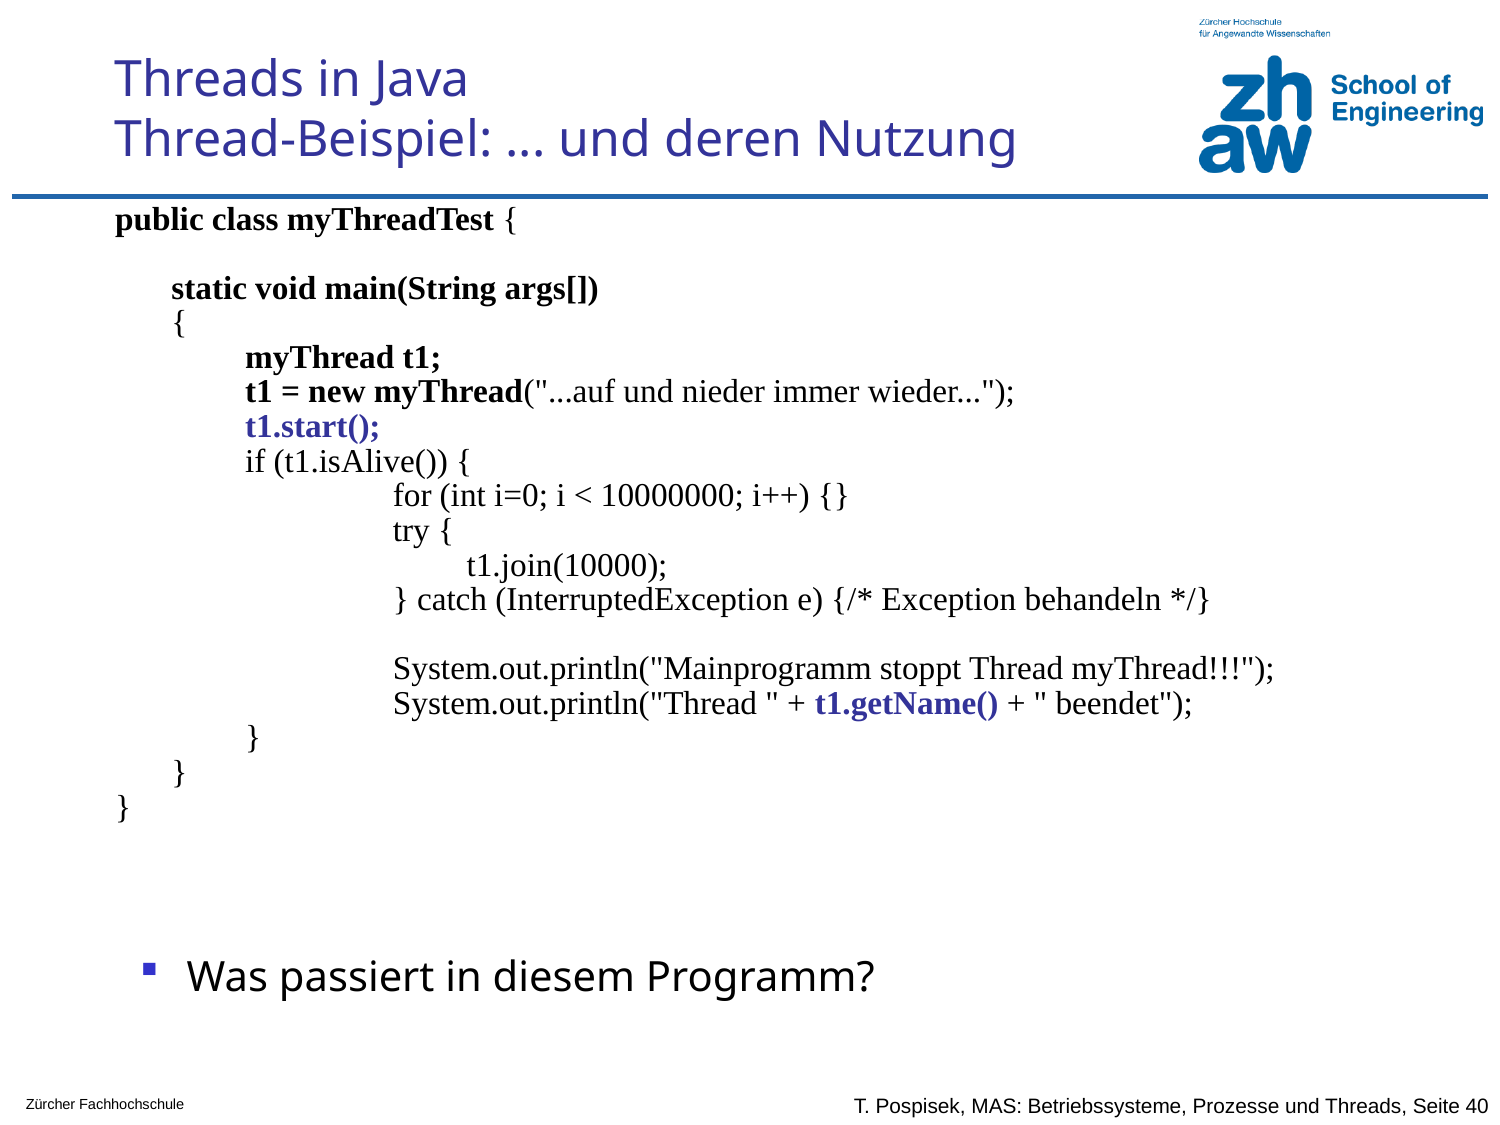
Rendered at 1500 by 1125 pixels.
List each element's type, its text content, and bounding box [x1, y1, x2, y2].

text_box Was passiert in diesem Programm? [124, 937, 1313, 1008]
title Threads in Java Thread-Beispiel: ... und deren Nutzung [99, 50, 1379, 163]
text_box public class myThreadTest { static void main(String args[]) { myThread t1; t1 = new myThread("...auf und nieder immer wieder..."); t1.start(); if (t1.isAlive()) { for (int i=0; i < 10000000; i++) {} try { t1.join(10000); } catch (InterruptedException e) {/* Exception behandeln */} System.out.println("Mainprogramm stoppt Thread myThread!!!"); System.out.println("Thread " + t1.getName() + " beendet"); } } } [99, 200, 1338, 925]
picture [1199, 19, 1483, 173]
